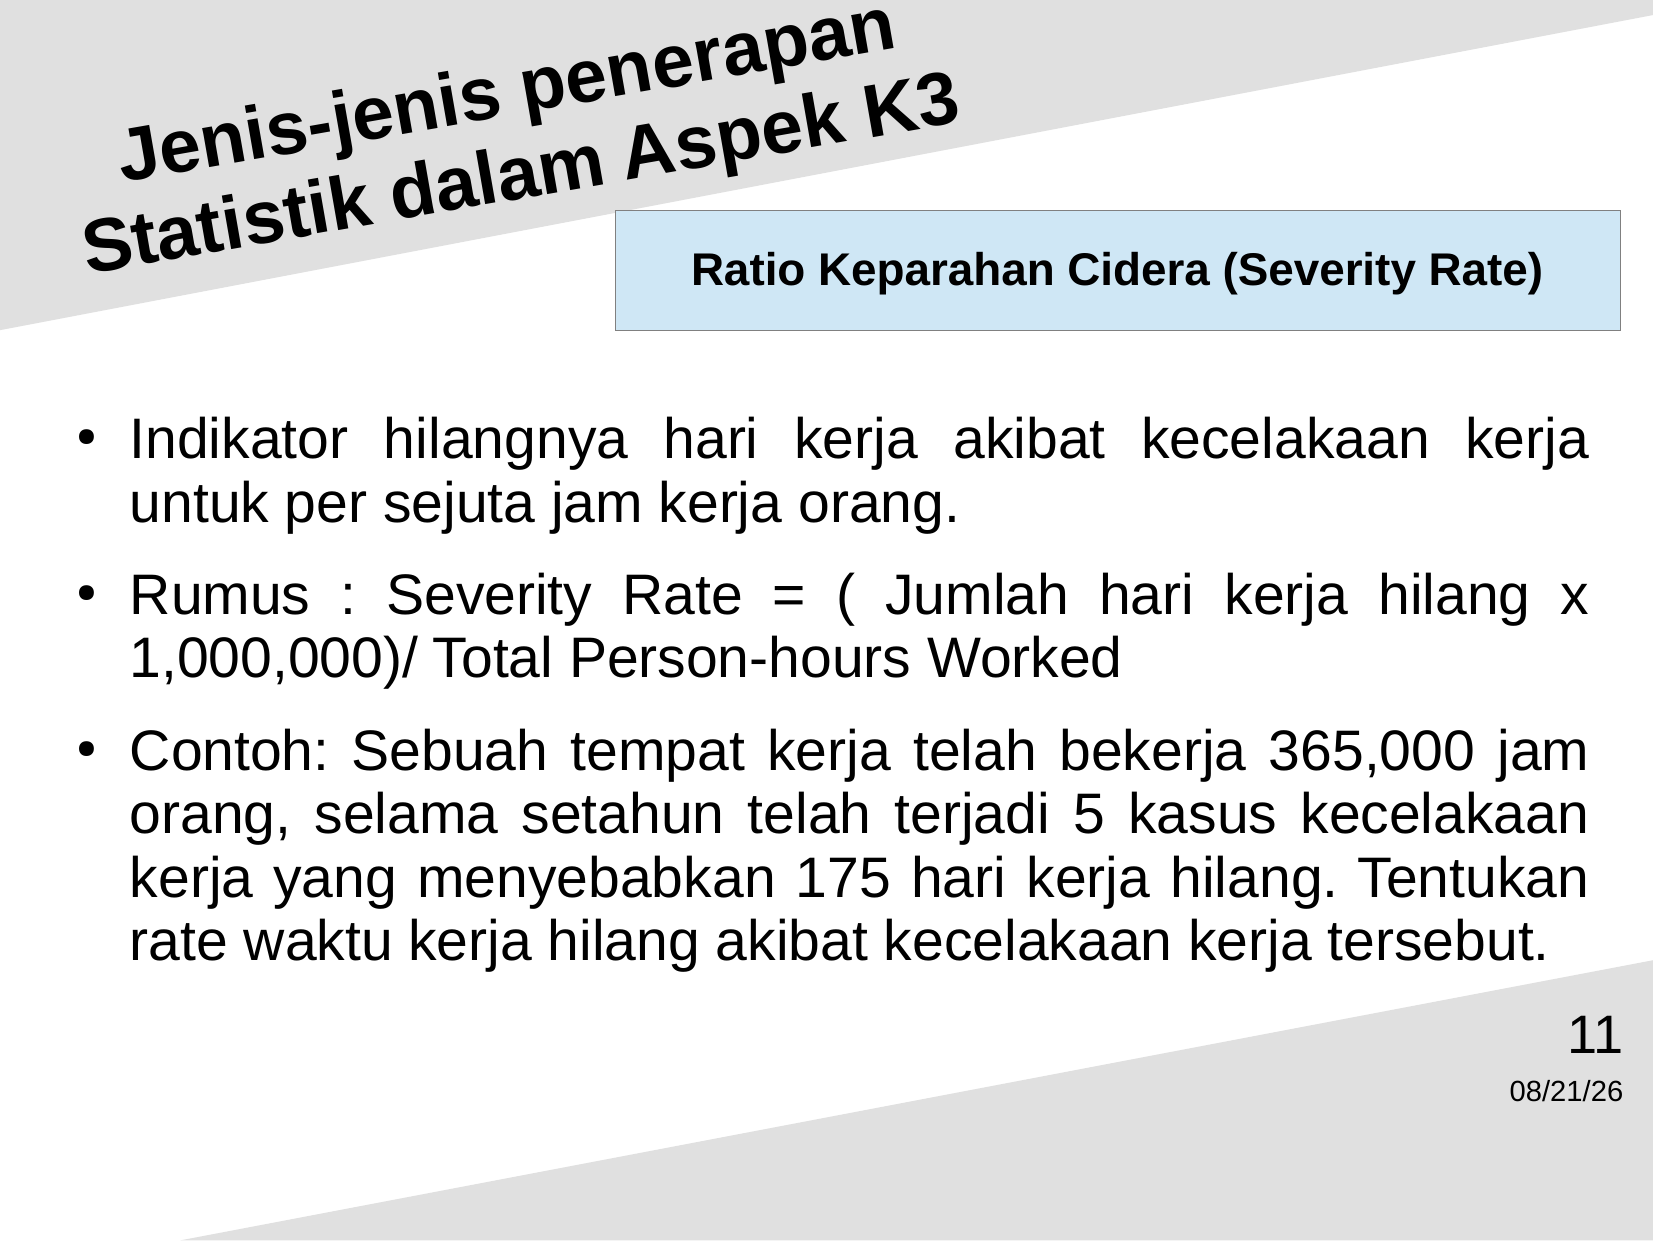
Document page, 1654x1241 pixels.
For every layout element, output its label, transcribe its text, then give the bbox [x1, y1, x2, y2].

list Indikator hilangnya hari kerja akibat kecelakaan kerja untuk per sejuta jam kerja orang. Rumus : Severity Rate = ( Jumlah hari kerja hilang x 1,000,000)/ Total Person-hours Worked Contoh: Sebuah tempat kerja telah bekerja 365,000 jam orang, selama setahun telah terjadi 5 kasus kecelakaan kerja yang menyebabkan 175 hari kerja hilang. Tentukan rate waktu kerja hilang akibat kecelakaan kerja tersebut. [60, 315, 1591, 1035]
text_box Ratio Keparahan Cidera (Severity Rate) [615, 210, 1621, 331]
text_box Jenis-jenis penerapan Statistik dalam Aspek K3 [45, 0, 1141, 301]
